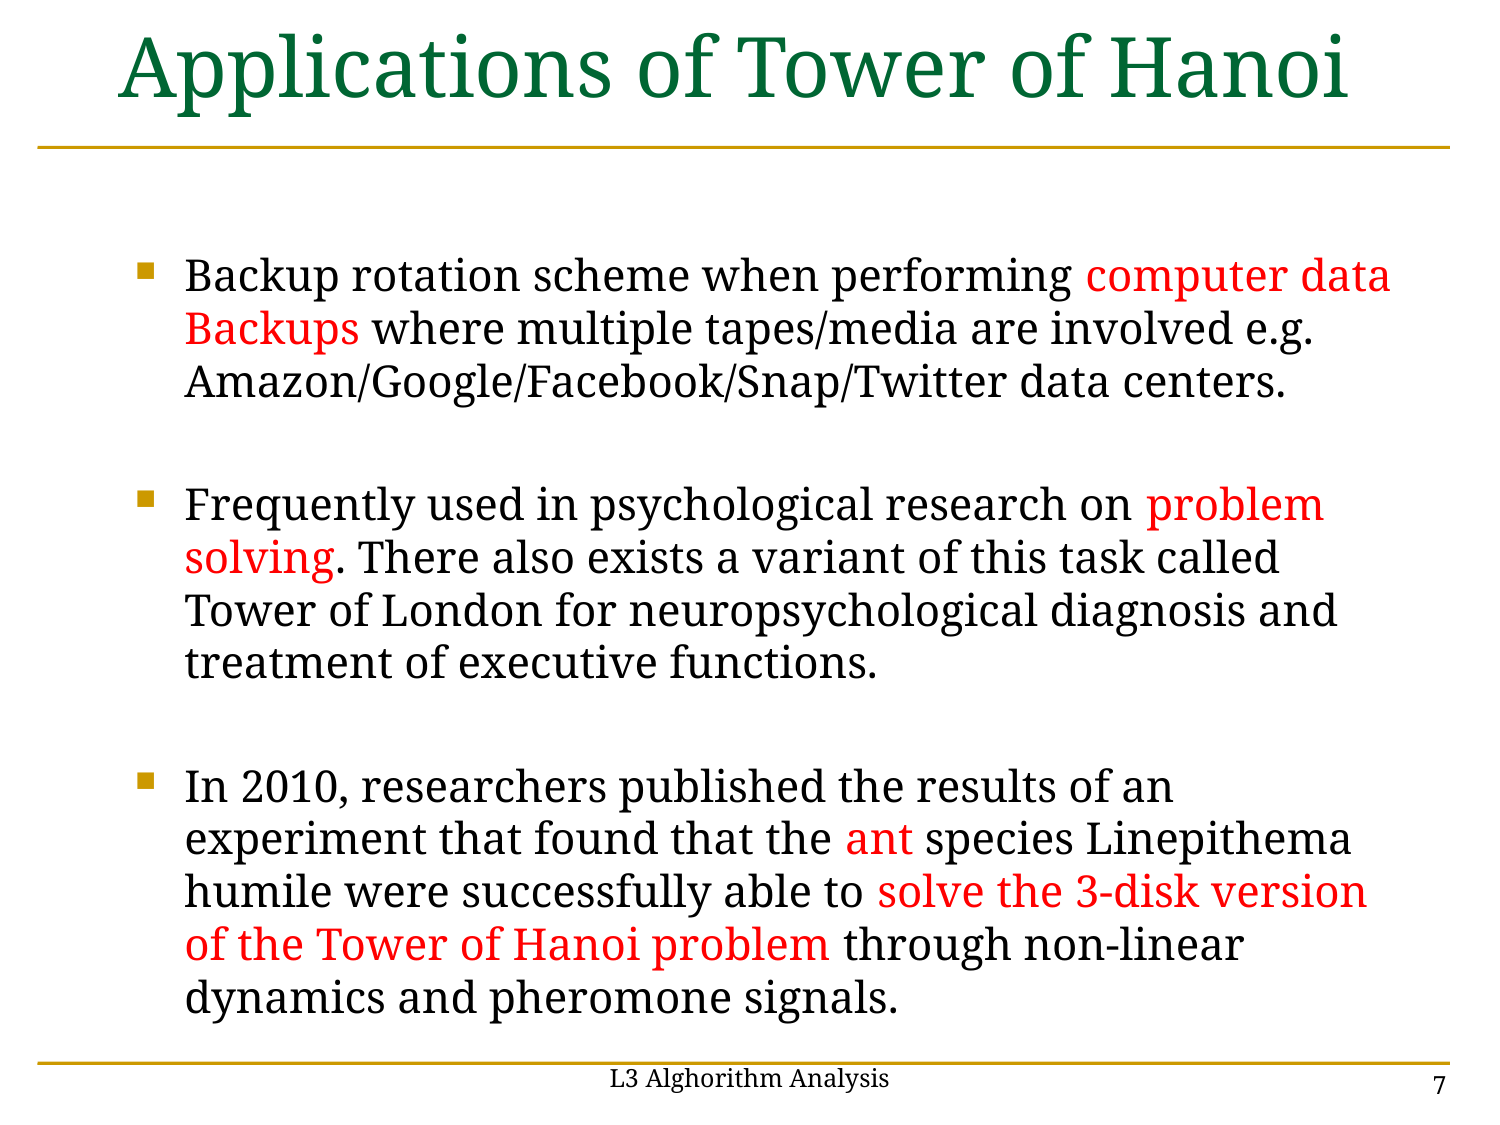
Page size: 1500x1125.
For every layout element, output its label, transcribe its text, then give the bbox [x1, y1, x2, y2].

slide_number <number> [1111, 1036, 1462, 1112]
list Backup rotation scheme when performing computer data Backups where multiple tapes/media are involved e.g. Amazon/Google/Facebook/Snap/Twitter data centers. Frequently used in psychological research on problem solving. There also exists a variant of this task called Tower of London for neuropsychological diagnosis and treatment of executive functions. In 2010, researchers published the results of an experiment that found that the ant species Linepithema humile were successfully able to solve the 3-disk version of the Tower of Hanoi problem through non-linear dynamics and pheromone signals. [119, 178, 1414, 1043]
footer L3 Alghorithm Analysis [512, 1025, 988, 1100]
title Applications of Tower of Hanoi [103, 7, 1397, 225]
